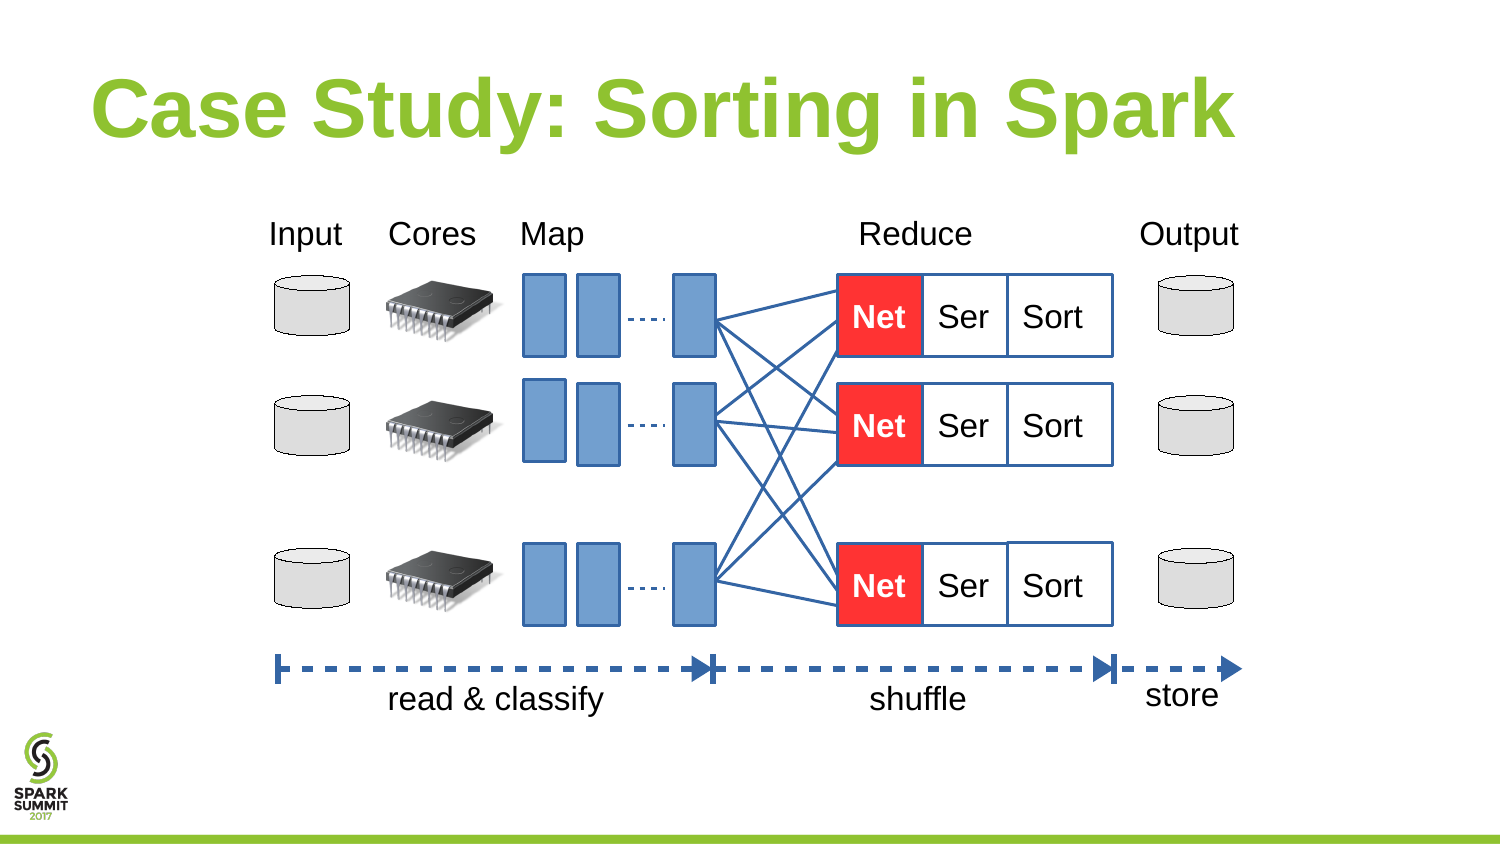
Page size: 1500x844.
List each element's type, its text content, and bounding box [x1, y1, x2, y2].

text_box [673, 274, 716, 357]
text_box [577, 274, 620, 357]
text_box read & classify [278, 672, 713, 729]
picture [385, 515, 506, 636]
text_box [274, 284, 350, 336]
text_box Map [505, 208, 752, 268]
text_box [274, 404, 350, 456]
text_box Net [837, 383, 922, 466]
text_box [274, 557, 350, 609]
text_box [577, 543, 620, 626]
text_box Net [837, 274, 922, 357]
text_box Ser [922, 274, 1007, 357]
text_box Sort [1007, 383, 1113, 466]
text_box [673, 383, 716, 466]
title Case Study: Sorting in Spark [75, 33, 1425, 175]
text_box Net [837, 543, 922, 626]
text_box Cores [373, 208, 500, 265]
text_box [523, 274, 566, 357]
text_box store [1122, 668, 1243, 725]
text_box [523, 543, 566, 626]
text_box shuffle [713, 672, 1123, 729]
text_box [523, 379, 566, 462]
text_box [1158, 557, 1234, 609]
text_box Sort [1007, 542, 1113, 626]
text_box [577, 383, 620, 466]
text_box Ser [922, 383, 1007, 466]
text_box Output [1122, 208, 1257, 265]
text_box [1158, 284, 1234, 336]
text_box [673, 543, 716, 626]
picture [385, 245, 506, 486]
picture [13, 731, 69, 833]
text_box Ser [922, 543, 1007, 626]
text_box Sort [1007, 274, 1113, 357]
text_box Input [238, 208, 373, 265]
text_box Reduce [785, 208, 1047, 265]
text_box [1158, 404, 1234, 456]
